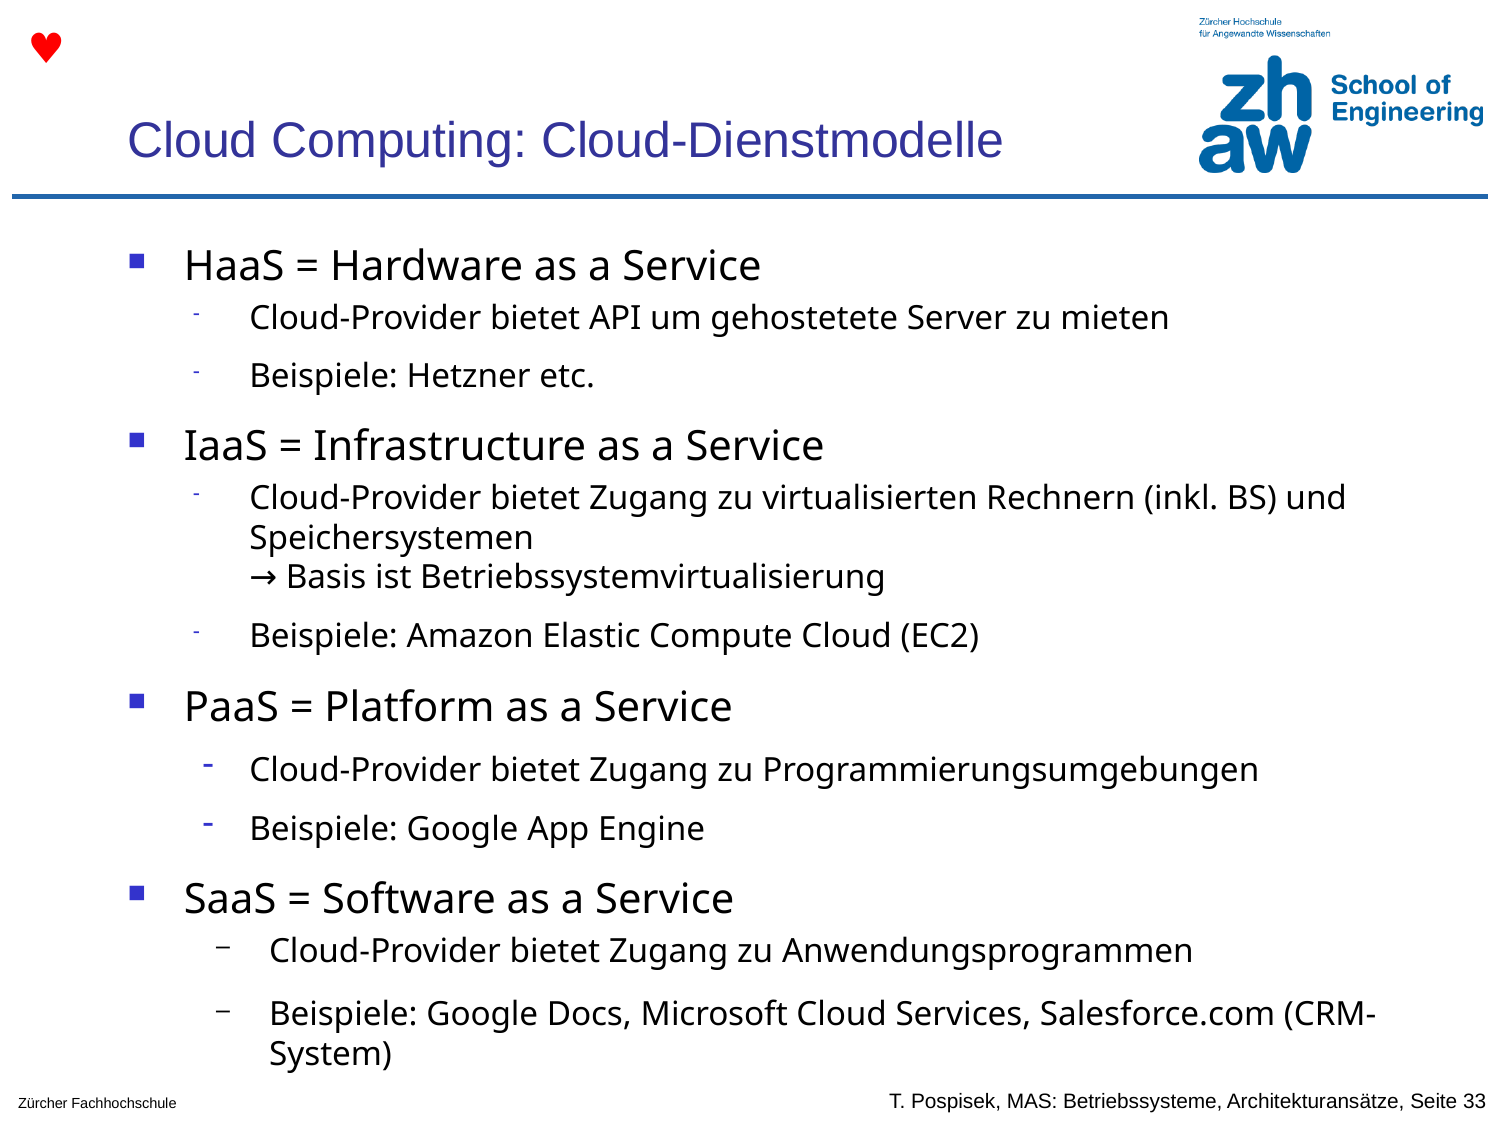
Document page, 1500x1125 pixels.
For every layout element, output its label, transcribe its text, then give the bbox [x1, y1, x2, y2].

list HaaS = Hardware as a Service Cloud-Provider bietet API um gehostetete Server zu mieten Beispiele: Hetzner etc. IaaS = Infrastructure as a Service Cloud-Provider bietet Zugang zu virtualisierten Rechnern (inkl. BS) und Speichersystemen → Basis ist Betriebssystemvirtualisierung Beispiele: Amazon Elastic Compute Cloud (EC2) PaaS = Platform as a Service Cloud-Provider bietet Zugang zu Programmierungsumgebungen Beispiele: Google App Engine SaaS = Software as a Service Cloud-Provider bietet Zugang zu Anwendungsprogrammen Beispiele: Google Docs, Microsoft Cloud Services, Salesforce.com (CRM-System) [112, 231, 1400, 982]
title Cloud Computing: Cloud-Dienstmodelle [112, 50, 1391, 175]
text_box ♥️ [12, 11, 95, 84]
picture [1199, 18, 1483, 173]
